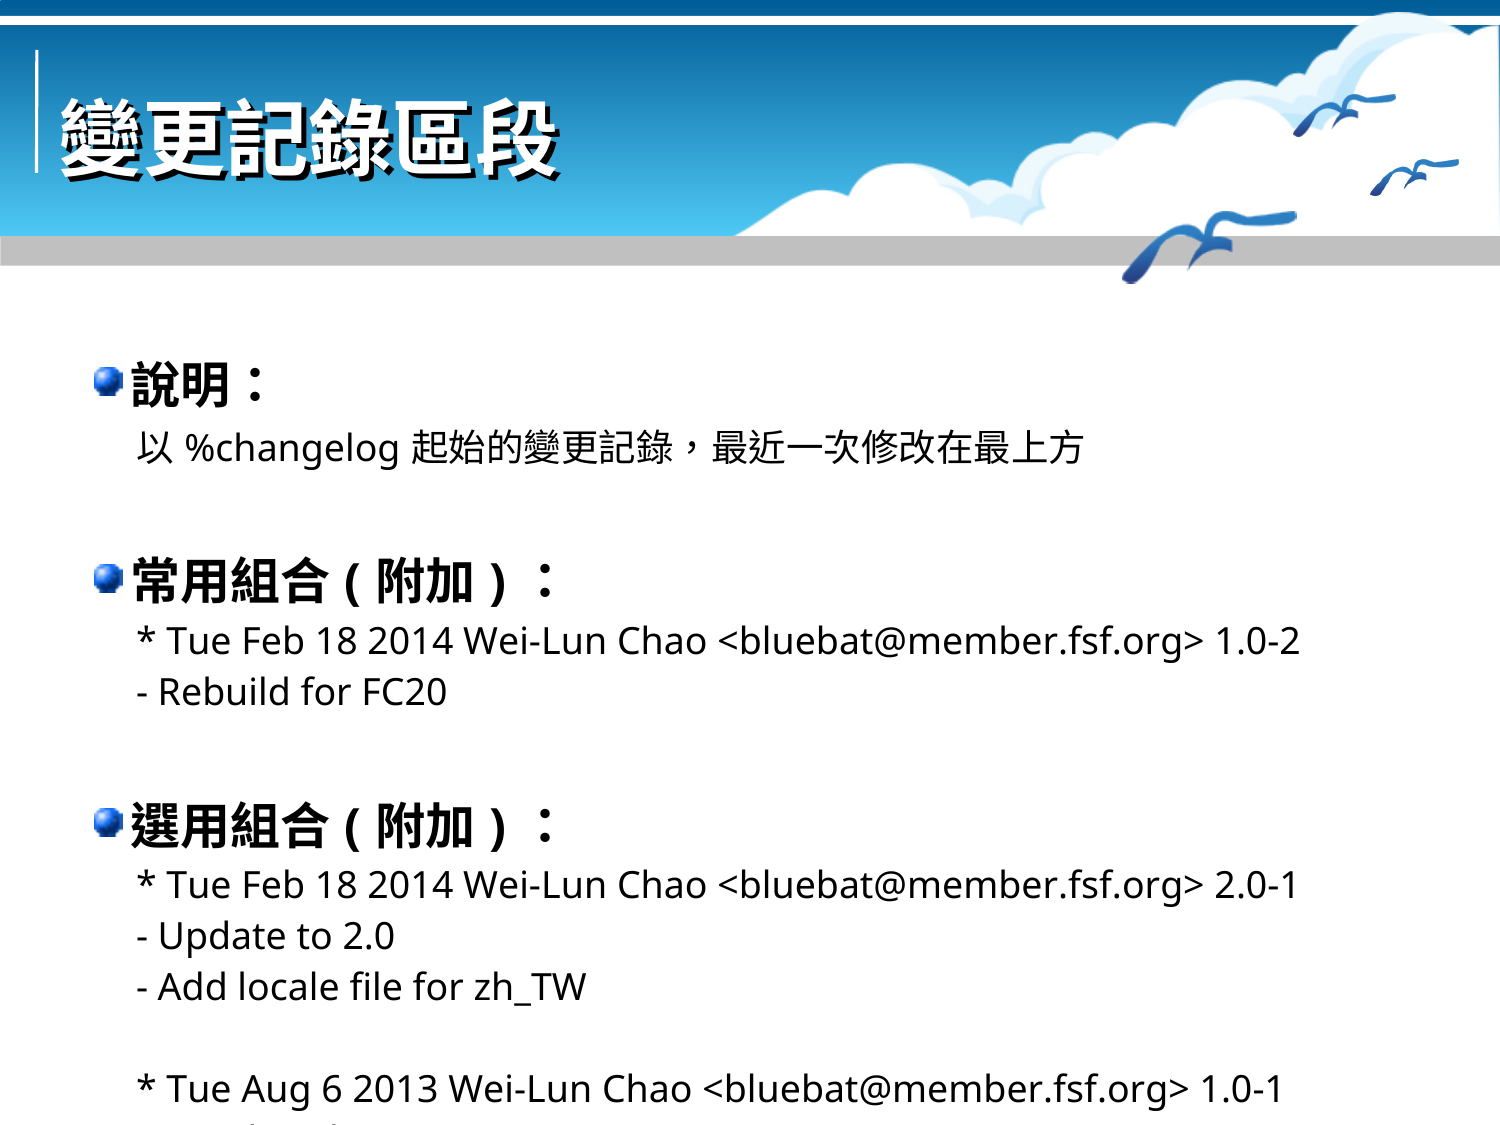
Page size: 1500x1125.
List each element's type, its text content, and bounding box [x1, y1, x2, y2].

title 變更記錄區段 [59, 86, 1465, 186]
list 說明： 以%changelog起始的變更記錄，最近一次修改在最上方 常用組合(附加)： * Tue Feb 18 2014 Wei-Lun Chao <bluebat@member.fsf.org> 1.0-2 - Rebuild for FC20 選用組合(附加)： * Tue Feb 18 2014 Wei-Lun Chao <bluebat@member.fsf.org> 2.0-1 - Update to 2.0 - Add locale file for zh_TW * Tue Aug 6 2013 Wei-Lun Chao <bluebat@member.fsf.org> 1.0-1 - Initial package [94, 309, 1417, 1058]
picture [730, 12, 1500, 284]
